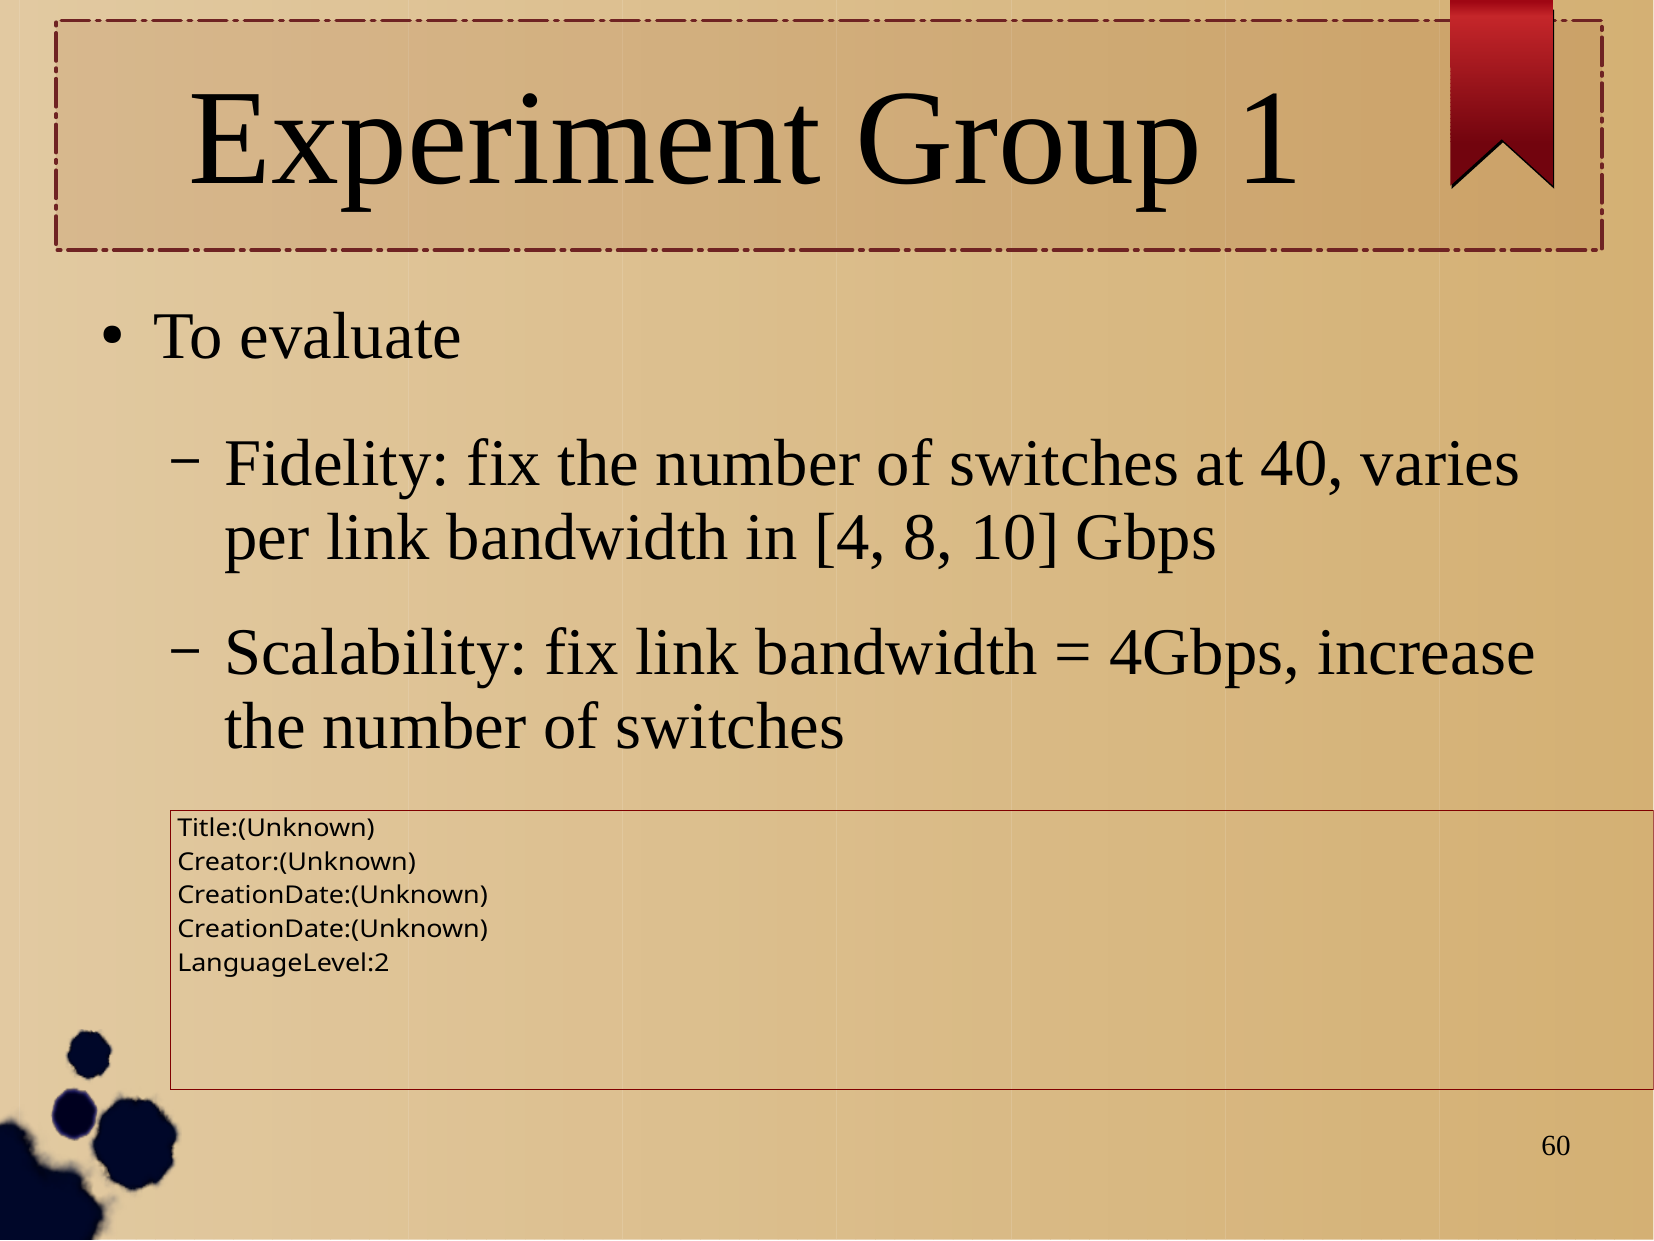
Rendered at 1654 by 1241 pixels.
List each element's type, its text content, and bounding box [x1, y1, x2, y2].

title Experiment Group 1 [82, 47, 1412, 229]
picture [168, 808, 1654, 1090]
list To evaluate Fidelity: fix the number of switches at 40, varies per link bandwidth in [4, 8, 10] Gbps Scalability: fix link bandwidth = 4Gbps, increase the number of switches [82, 299, 1571, 1019]
